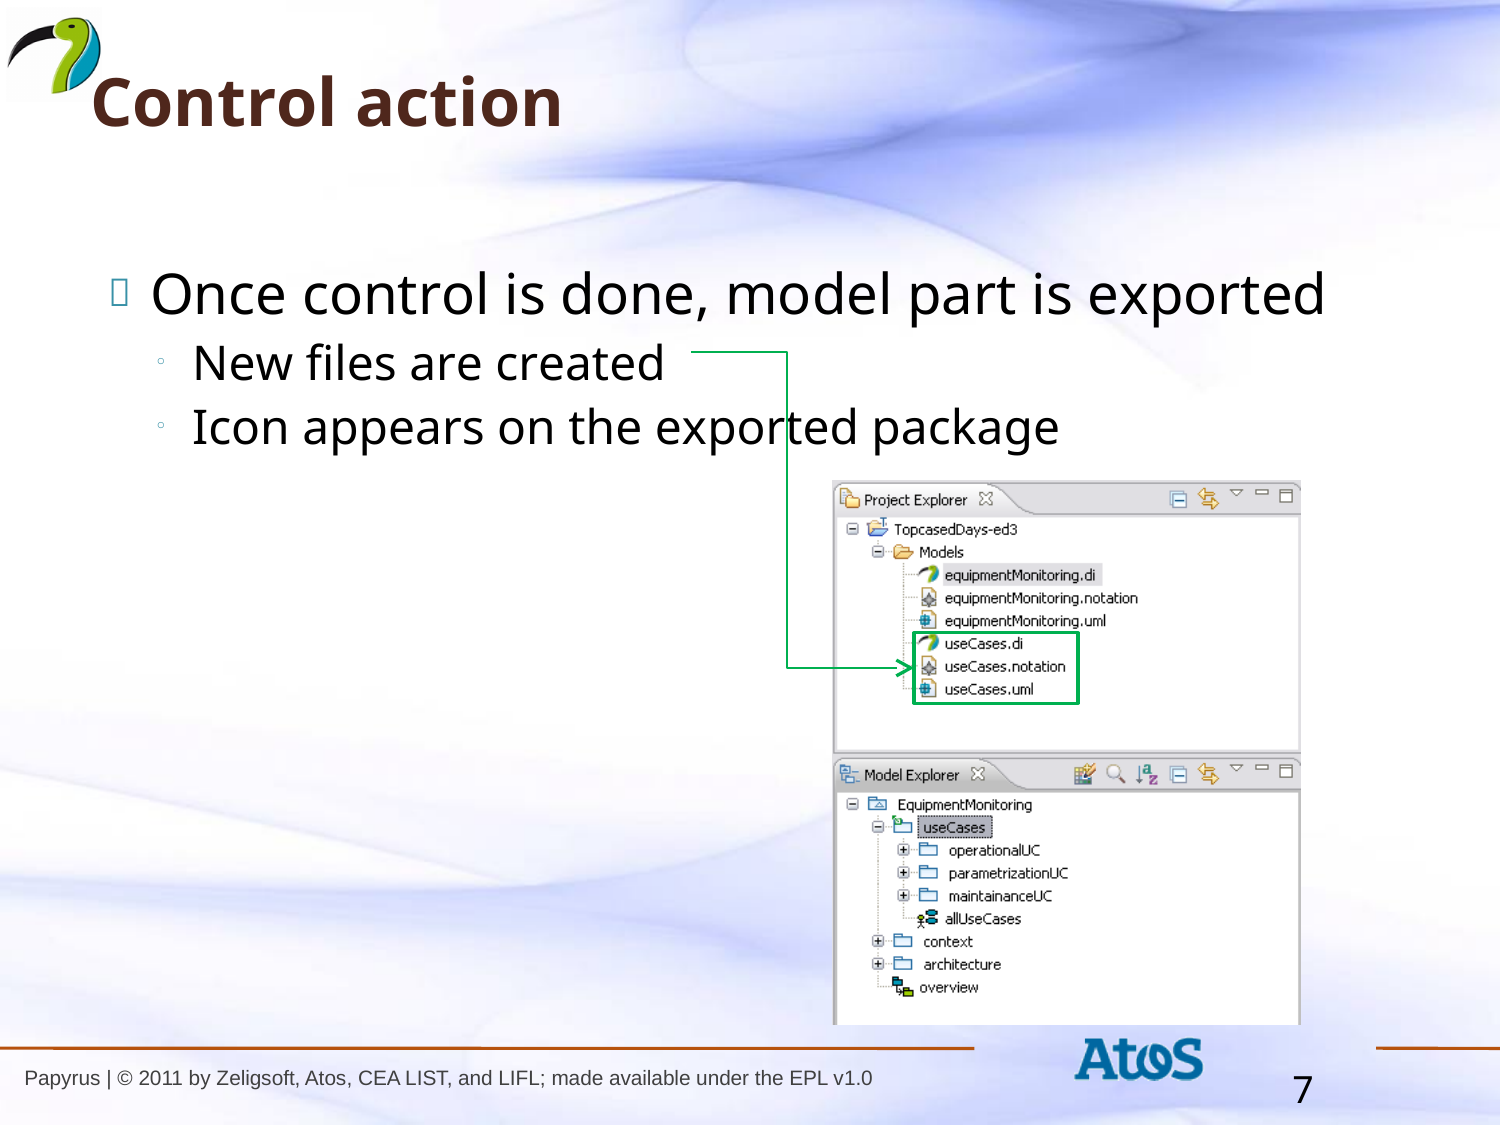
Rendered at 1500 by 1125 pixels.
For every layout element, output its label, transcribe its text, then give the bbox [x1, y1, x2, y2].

slide_number <numéro> [1277, 1051, 1338, 1112]
picture [0, 0, 1500, 1125]
list Once control is done, model part is exported New files are created Icon appears on the exported package [75, 243, 1425, 986]
title Control action [75, 45, 1425, 233]
